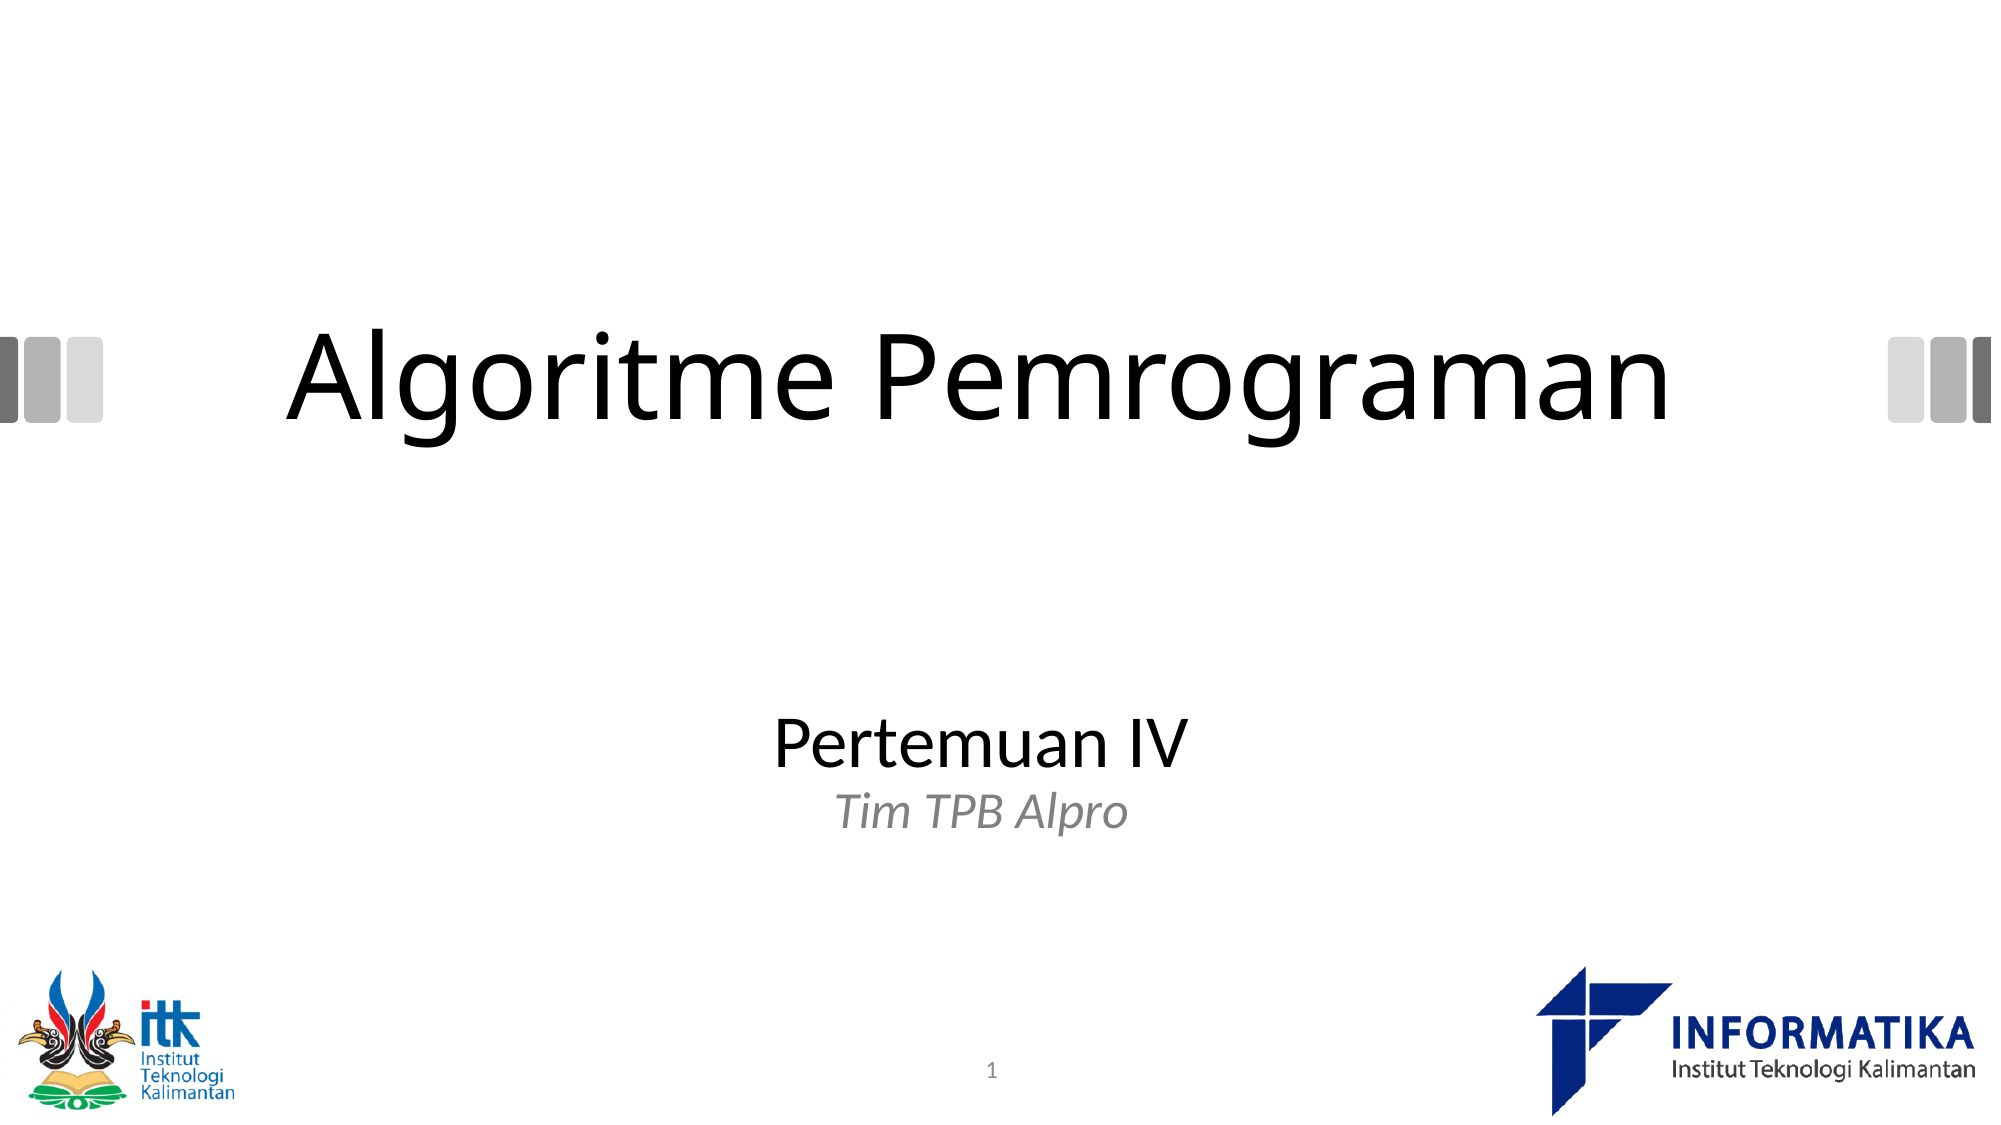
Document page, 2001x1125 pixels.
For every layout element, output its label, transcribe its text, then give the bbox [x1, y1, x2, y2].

picture [0, 935, 253, 1125]
subtitle Pertemuan IV Tim TPB Alpro [531, 695, 1432, 958]
picture [1534, 965, 1976, 1118]
title Algoritme Pemrograman [40, 259, 1922, 503]
slide_number <number> [823, 1043, 1161, 1094]
